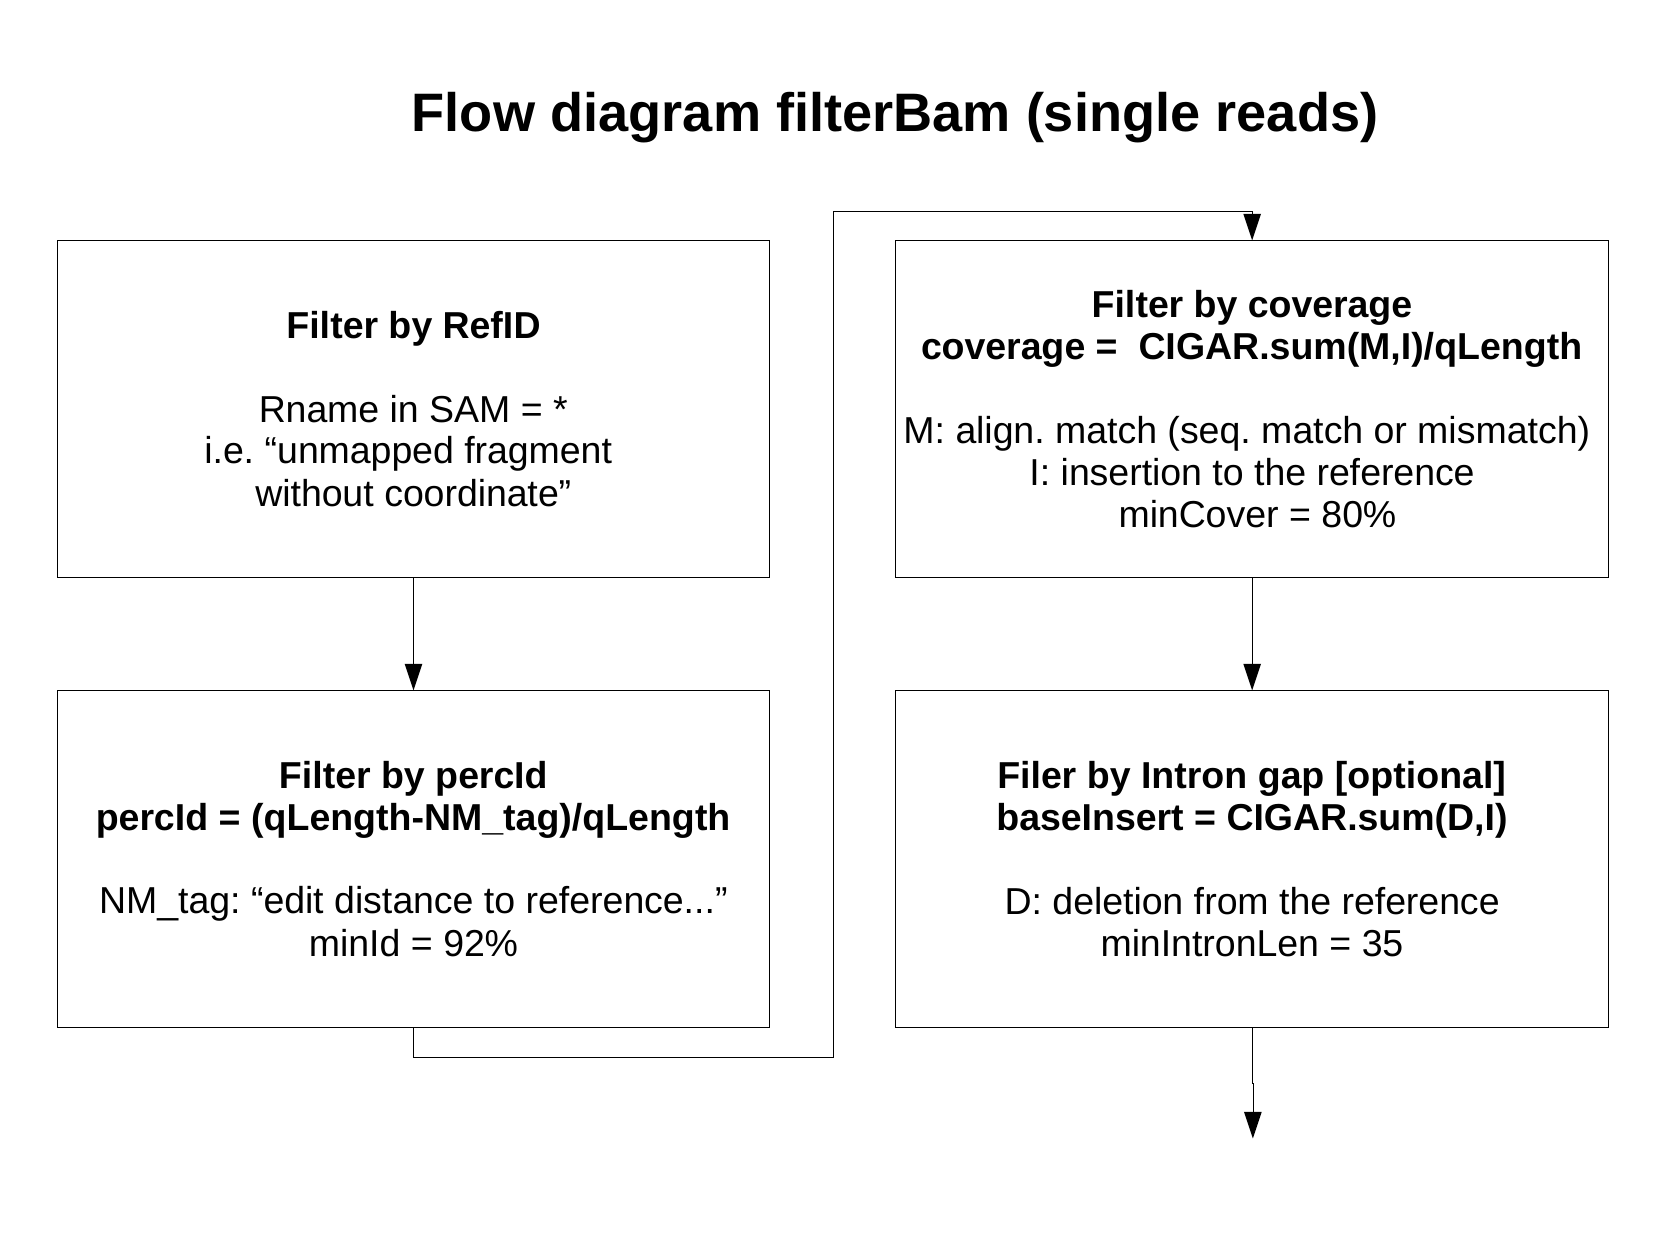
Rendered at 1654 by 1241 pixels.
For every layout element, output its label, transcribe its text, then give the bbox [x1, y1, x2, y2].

text_box Filer by Intron gap [optional] baseInsert = CIGAR.sum(D,I) D: deletion from the reference minIntronLen = 35 [895, 690, 1609, 1028]
text_box Flow diagram filterBam (single reads) [397, 74, 1395, 151]
text_box Filter by coverage coverage = CIGAR.sum(M,I)/qLength M: align. match (seq. match or mismatch) I: insertion to the reference minCover = 80% [895, 240, 1609, 578]
text_box Filter by RefID Rname in SAM = * i.e. “unmapped fragment without coordinate” [57, 240, 770, 578]
text_box Filter by percId percId = (qLength-NM_tag)/qLength NM_tag: “edit distance to reference...” minId = 92% [57, 690, 770, 1028]
